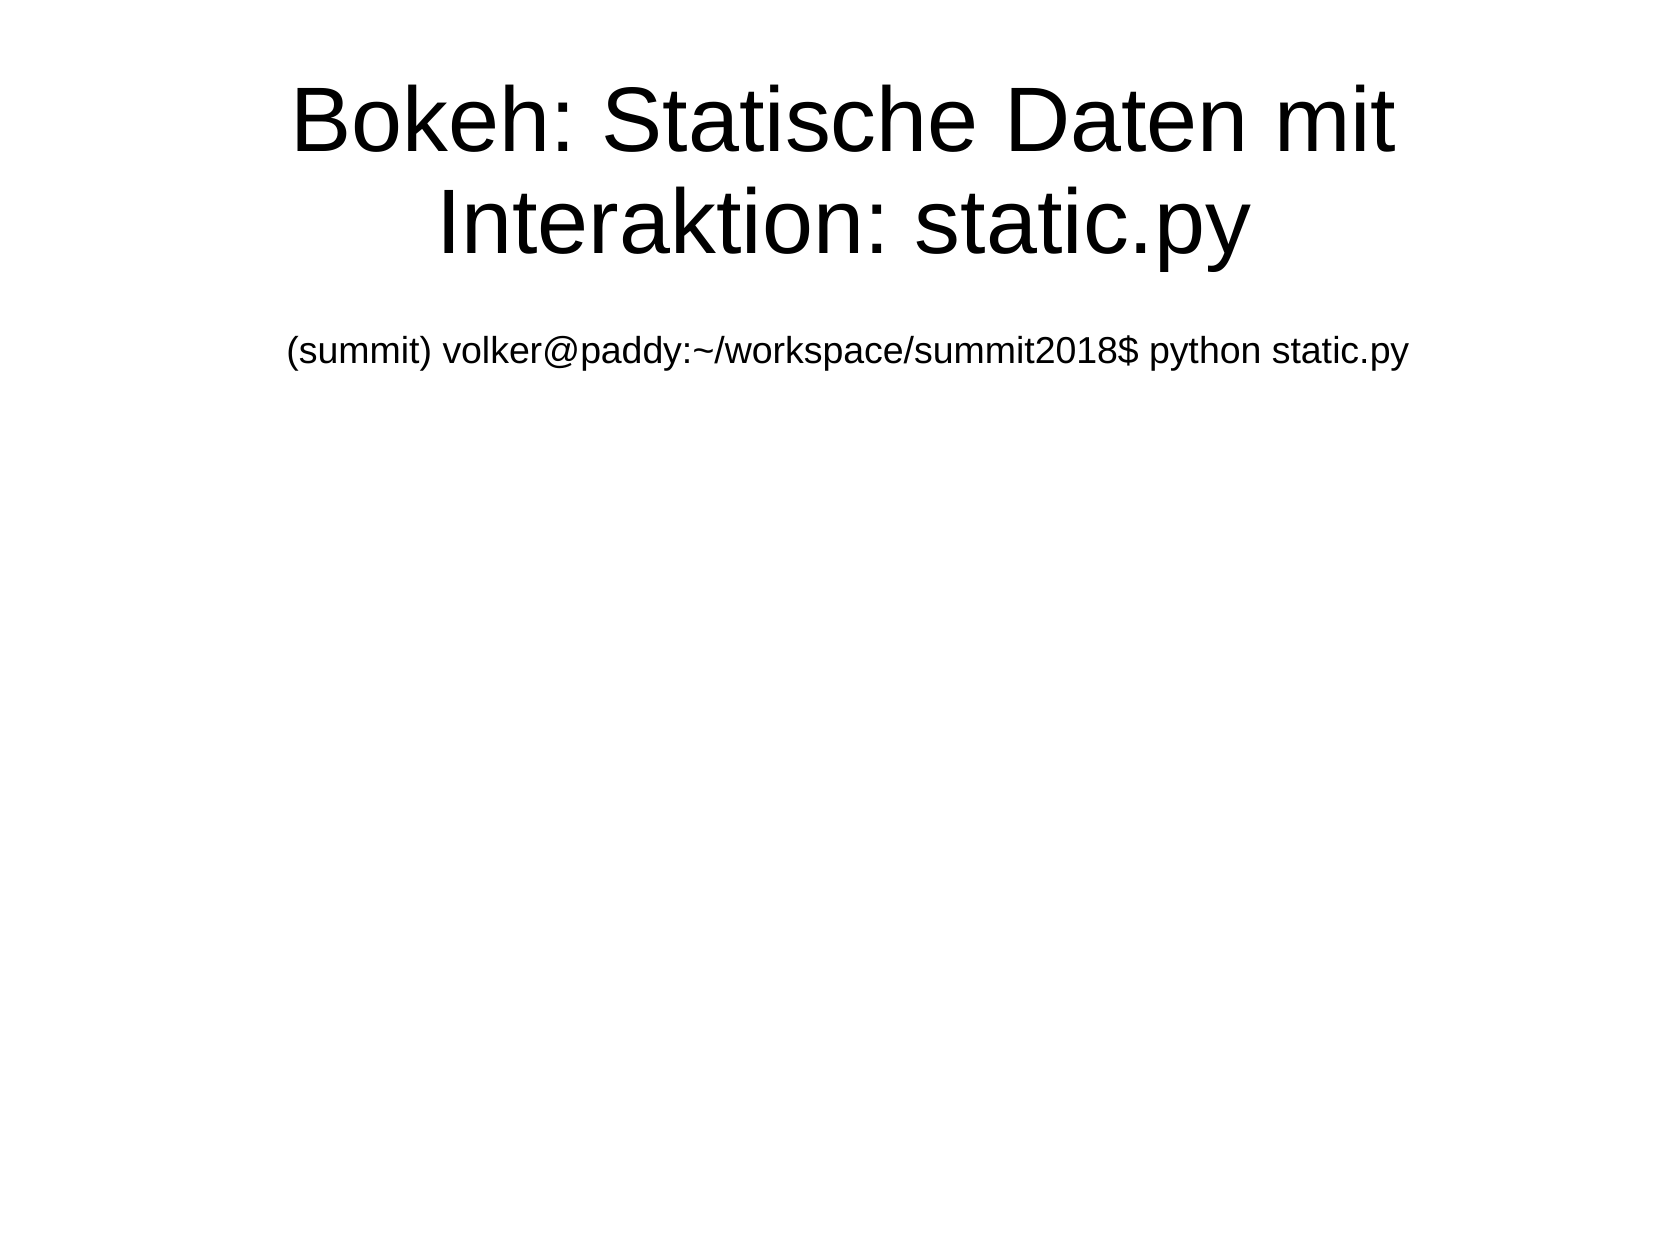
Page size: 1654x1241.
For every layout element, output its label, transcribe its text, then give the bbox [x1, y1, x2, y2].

text_box (summit) volker@paddy:~/workspace/summit2018$ python static.py [271, 322, 1483, 1052]
title Bokeh: Statische Daten mit Interaktion: static.py [82, 67, 1571, 275]
